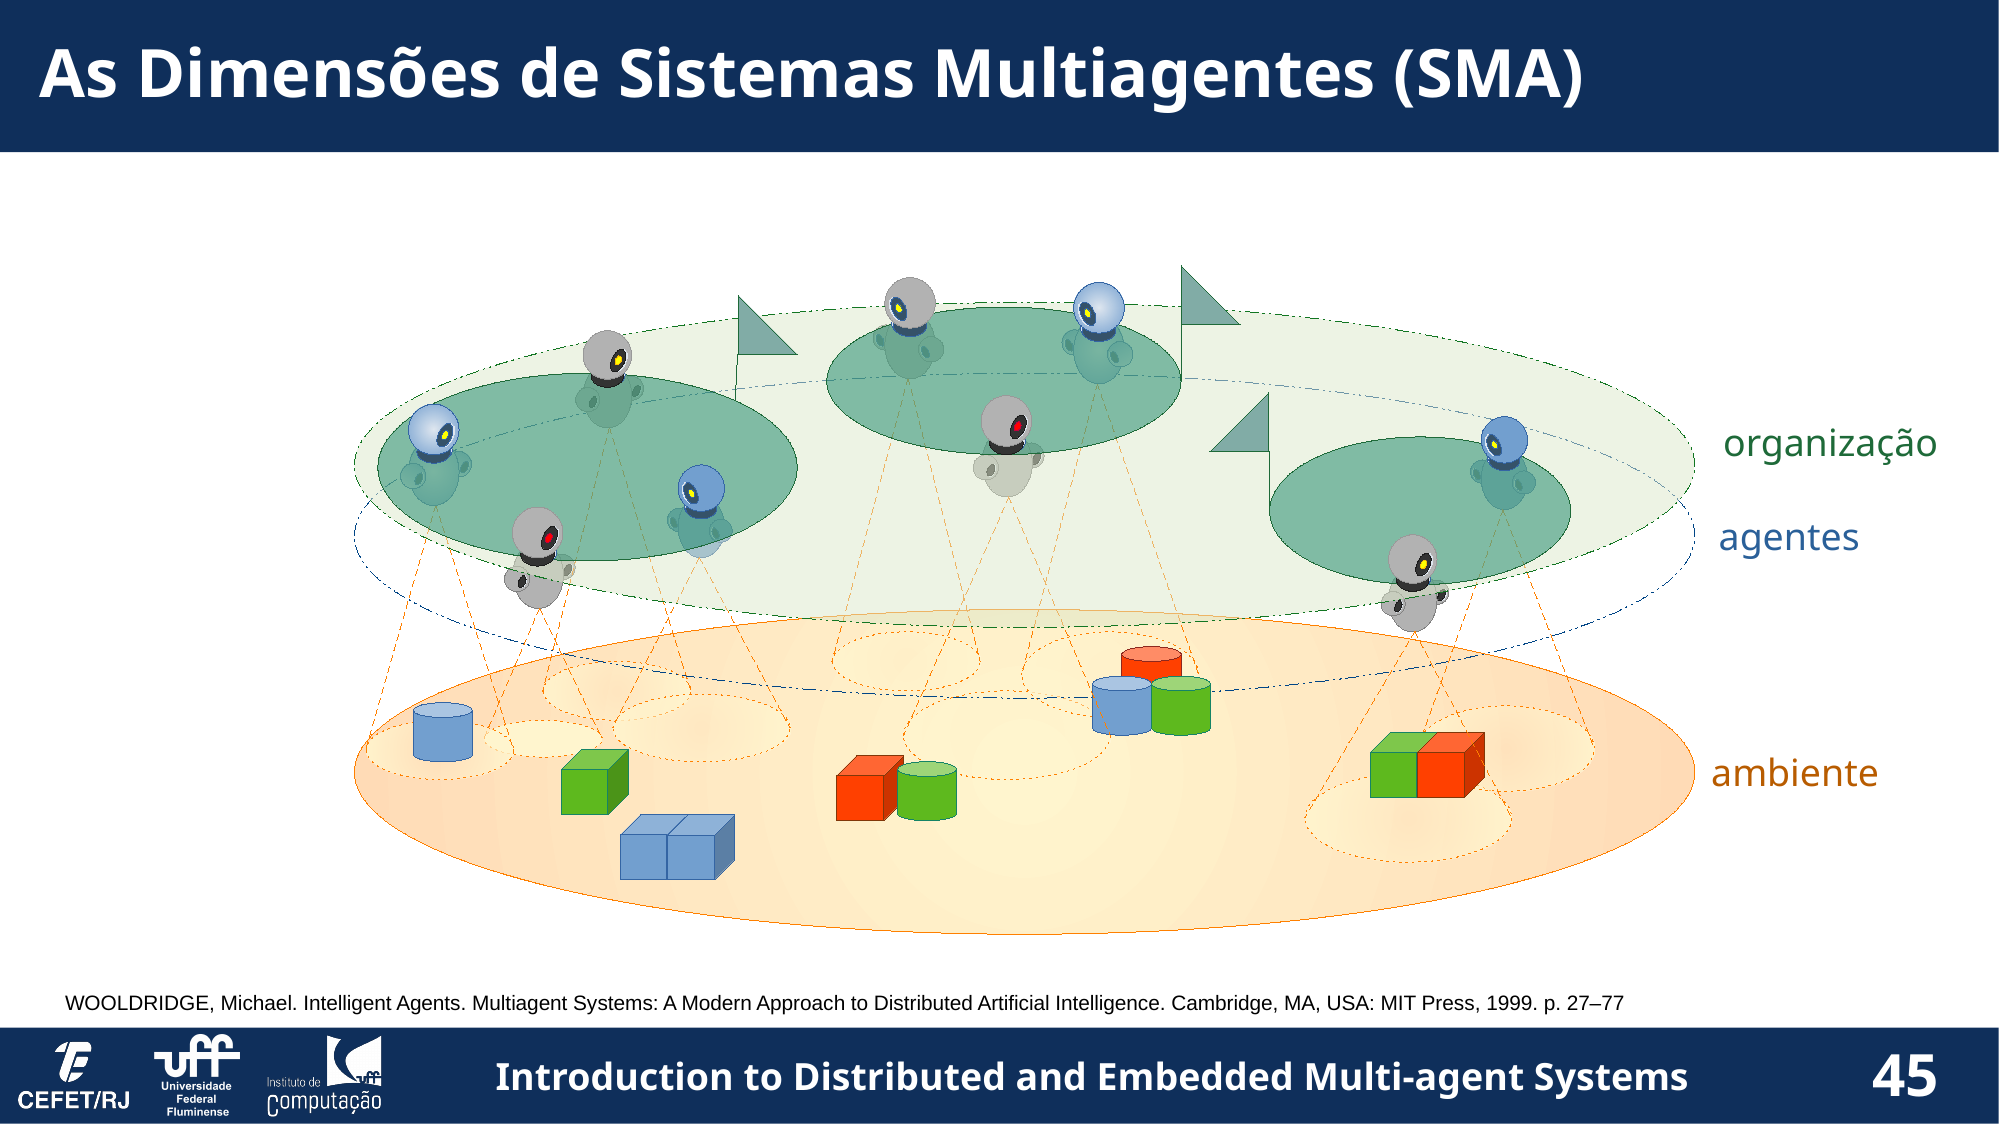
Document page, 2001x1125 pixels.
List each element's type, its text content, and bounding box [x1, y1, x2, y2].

picture [265, 1033, 383, 1117]
picture [153, 1033, 241, 1121]
picture [18, 1021, 129, 1125]
text_box As Dimensões de Sistemas Multiagentes (SMA) [25, 23, 1999, 119]
text_box [354, 265, 1695, 935]
text_box organização [1653, 411, 2000, 472]
text_box agentes [1612, 505, 1967, 566]
text_box WOOLDRIDGE, Michael. Intelligent Agents. Multiagent Systems: A Modern Approach to Distributed Artificial Intelligence. Cambridge, MA, USA: MIT Press, 1999. p. 27–77 [50, 982, 1969, 1023]
text_box ambiente [1618, 741, 1973, 802]
